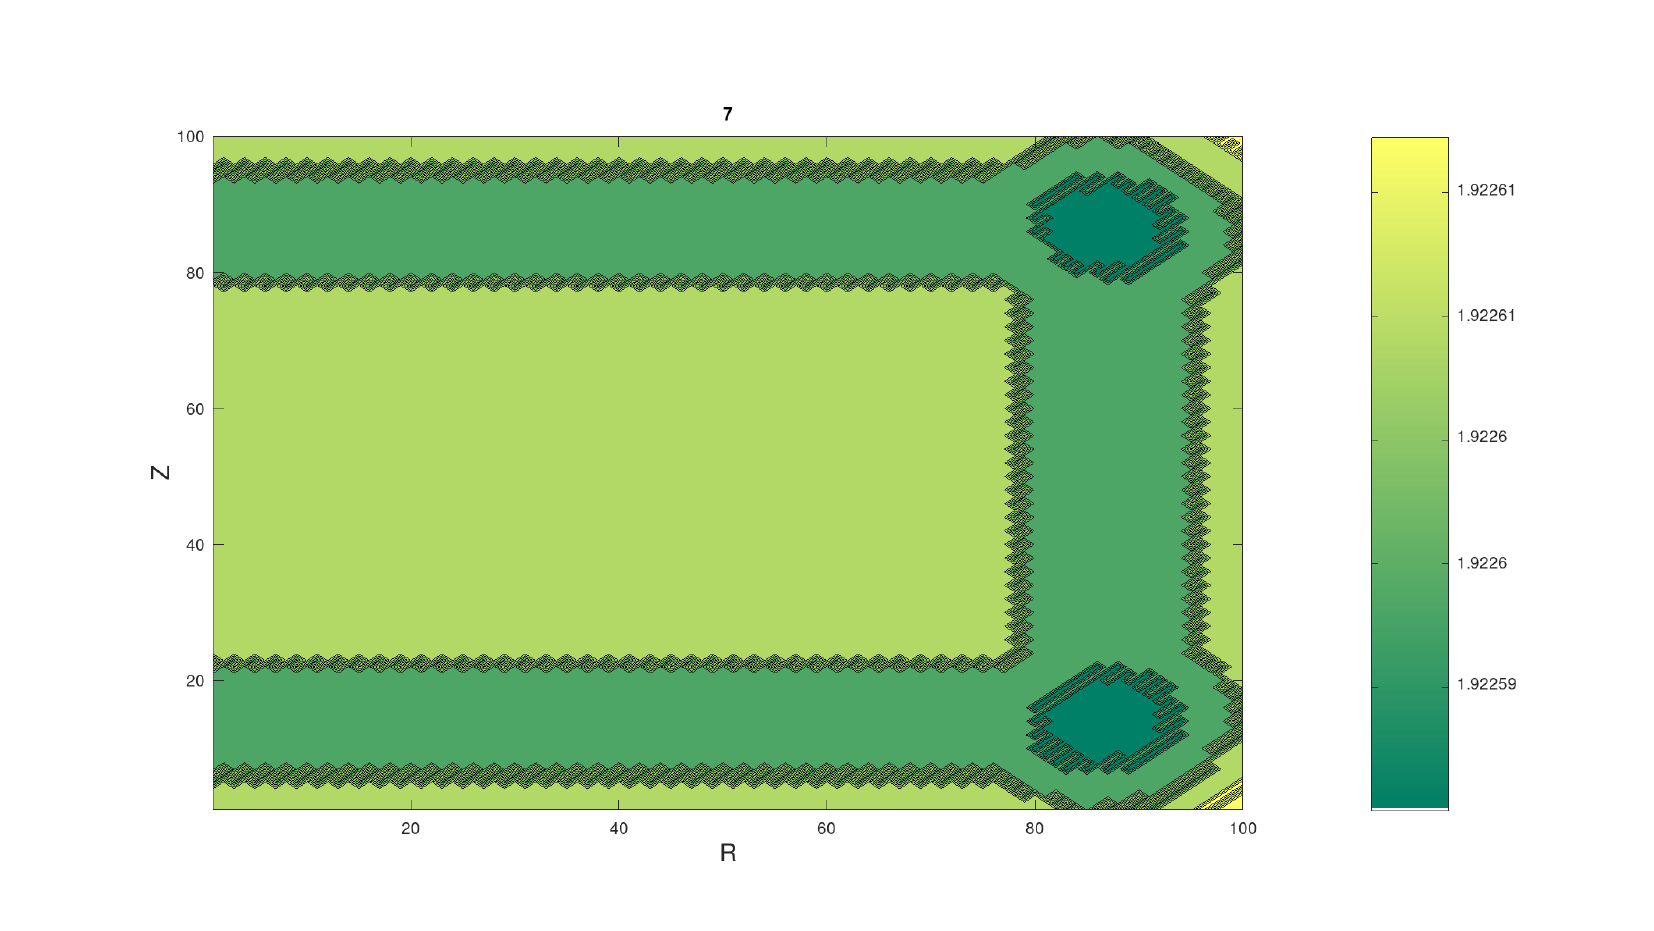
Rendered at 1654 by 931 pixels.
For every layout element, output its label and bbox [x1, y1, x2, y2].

picture [0, 74, 1654, 901]
